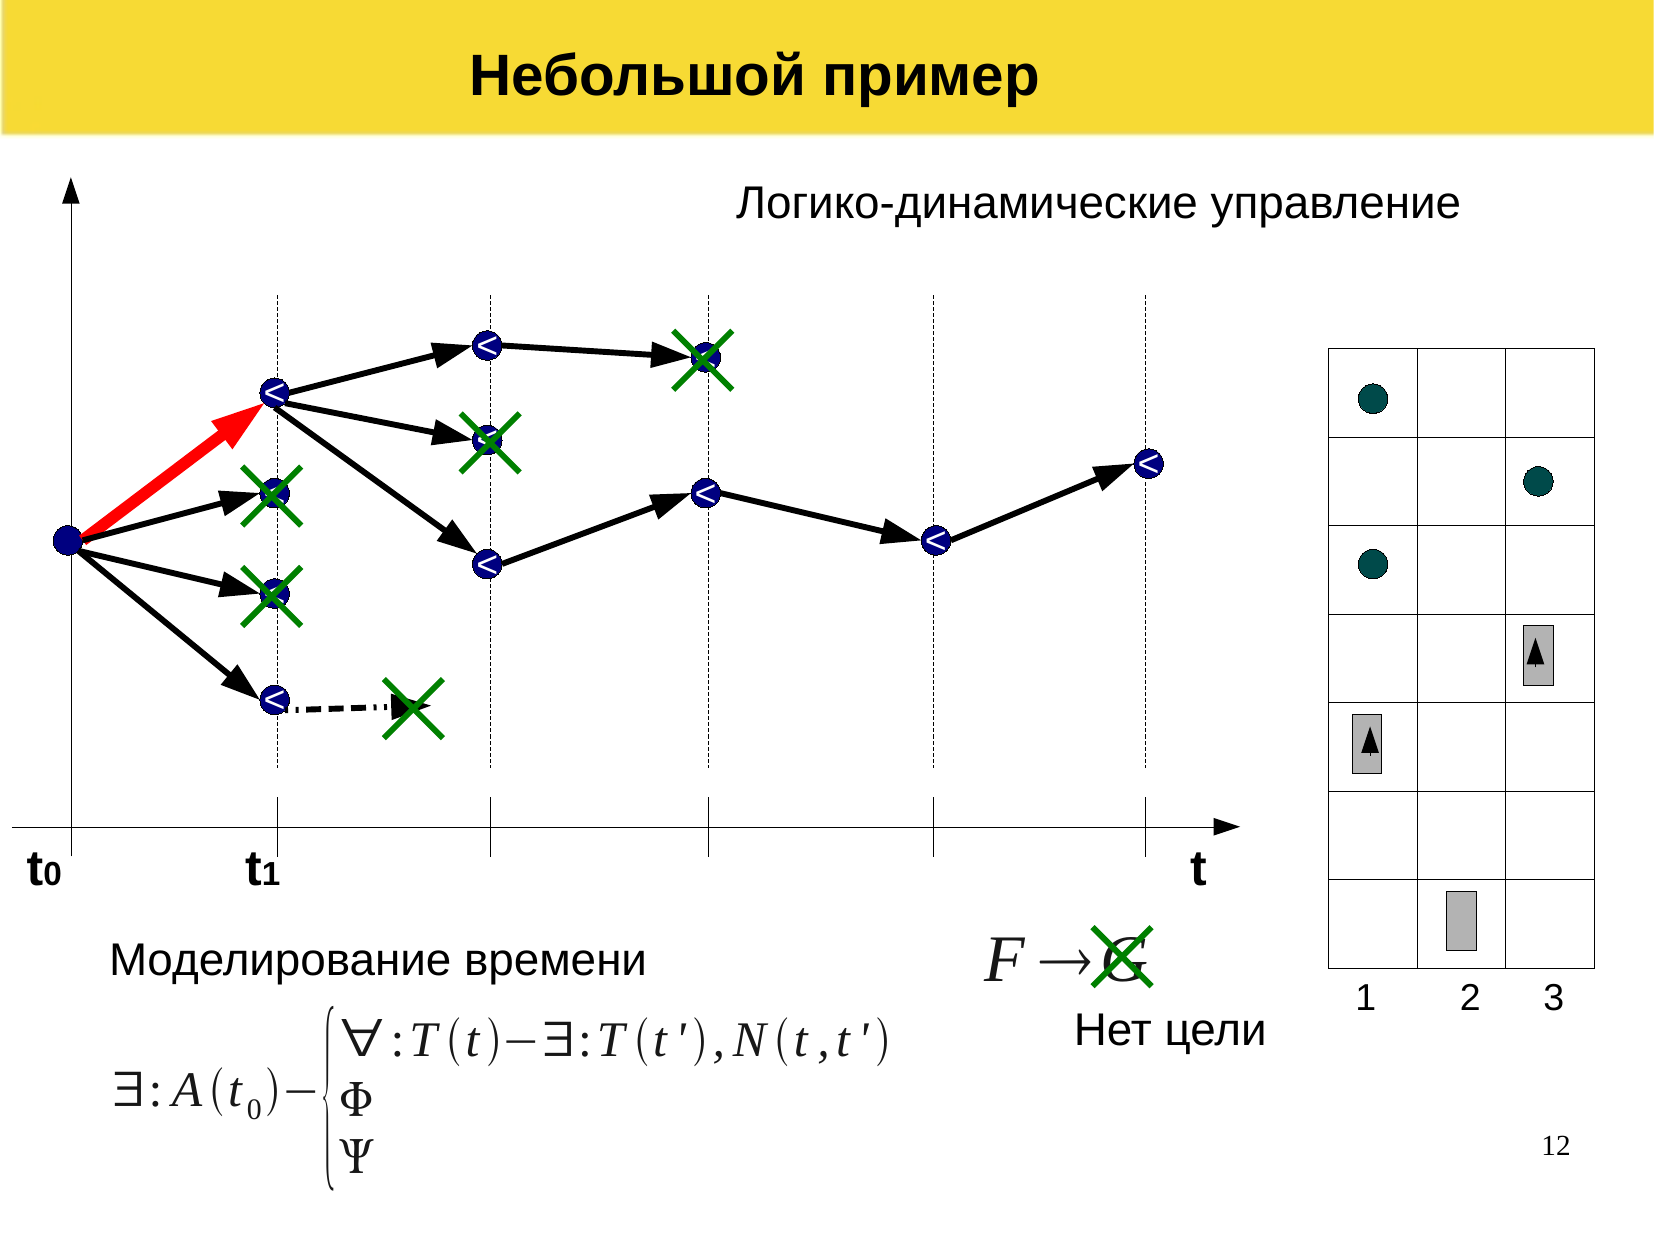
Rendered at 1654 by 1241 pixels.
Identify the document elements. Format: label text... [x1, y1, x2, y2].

text_box < [259, 685, 290, 715]
text_box < [708, 350, 721, 368]
text_box < [921, 525, 951, 556]
text_box < [263, 478, 282, 489]
text_box < [1133, 448, 1164, 479]
text_box < [695, 342, 713, 353]
text_box < [267, 602, 278, 609]
text_box t [1175, 832, 1222, 904]
text_box < [698, 366, 709, 373]
text_box Логико-динамические управление [721, 170, 1477, 237]
text_box < [259, 490, 266, 501]
text_box < [496, 437, 503, 448]
text_box [53, 525, 83, 556]
text_box < [472, 330, 502, 361]
text_box [1328, 348, 1595, 969]
text_box t0 [11, 832, 77, 904]
text_box < [472, 432, 483, 451]
chart [975, 921, 1155, 996]
chart [106, 1003, 897, 1193]
text_box < [277, 586, 290, 605]
text_box < [480, 425, 498, 434]
text_box < [484, 448, 495, 455]
text_box t1 [230, 832, 296, 904]
text_box < [264, 578, 282, 589]
text_box < [267, 501, 278, 508]
text_box < [691, 354, 697, 365]
text_box < [472, 549, 502, 579]
text_box 1 2 3 [1340, 968, 1607, 1026]
text_box < [259, 590, 266, 601]
text_box < [277, 485, 290, 504]
picture [0, 0, 1654, 1241]
text_box < [259, 377, 289, 408]
text_box Моделирование времени [94, 926, 663, 994]
text_box Нет цели [1059, 996, 1282, 1063]
text_box Небольшой пример [454, 35, 1055, 116]
text_box < [690, 478, 721, 508]
